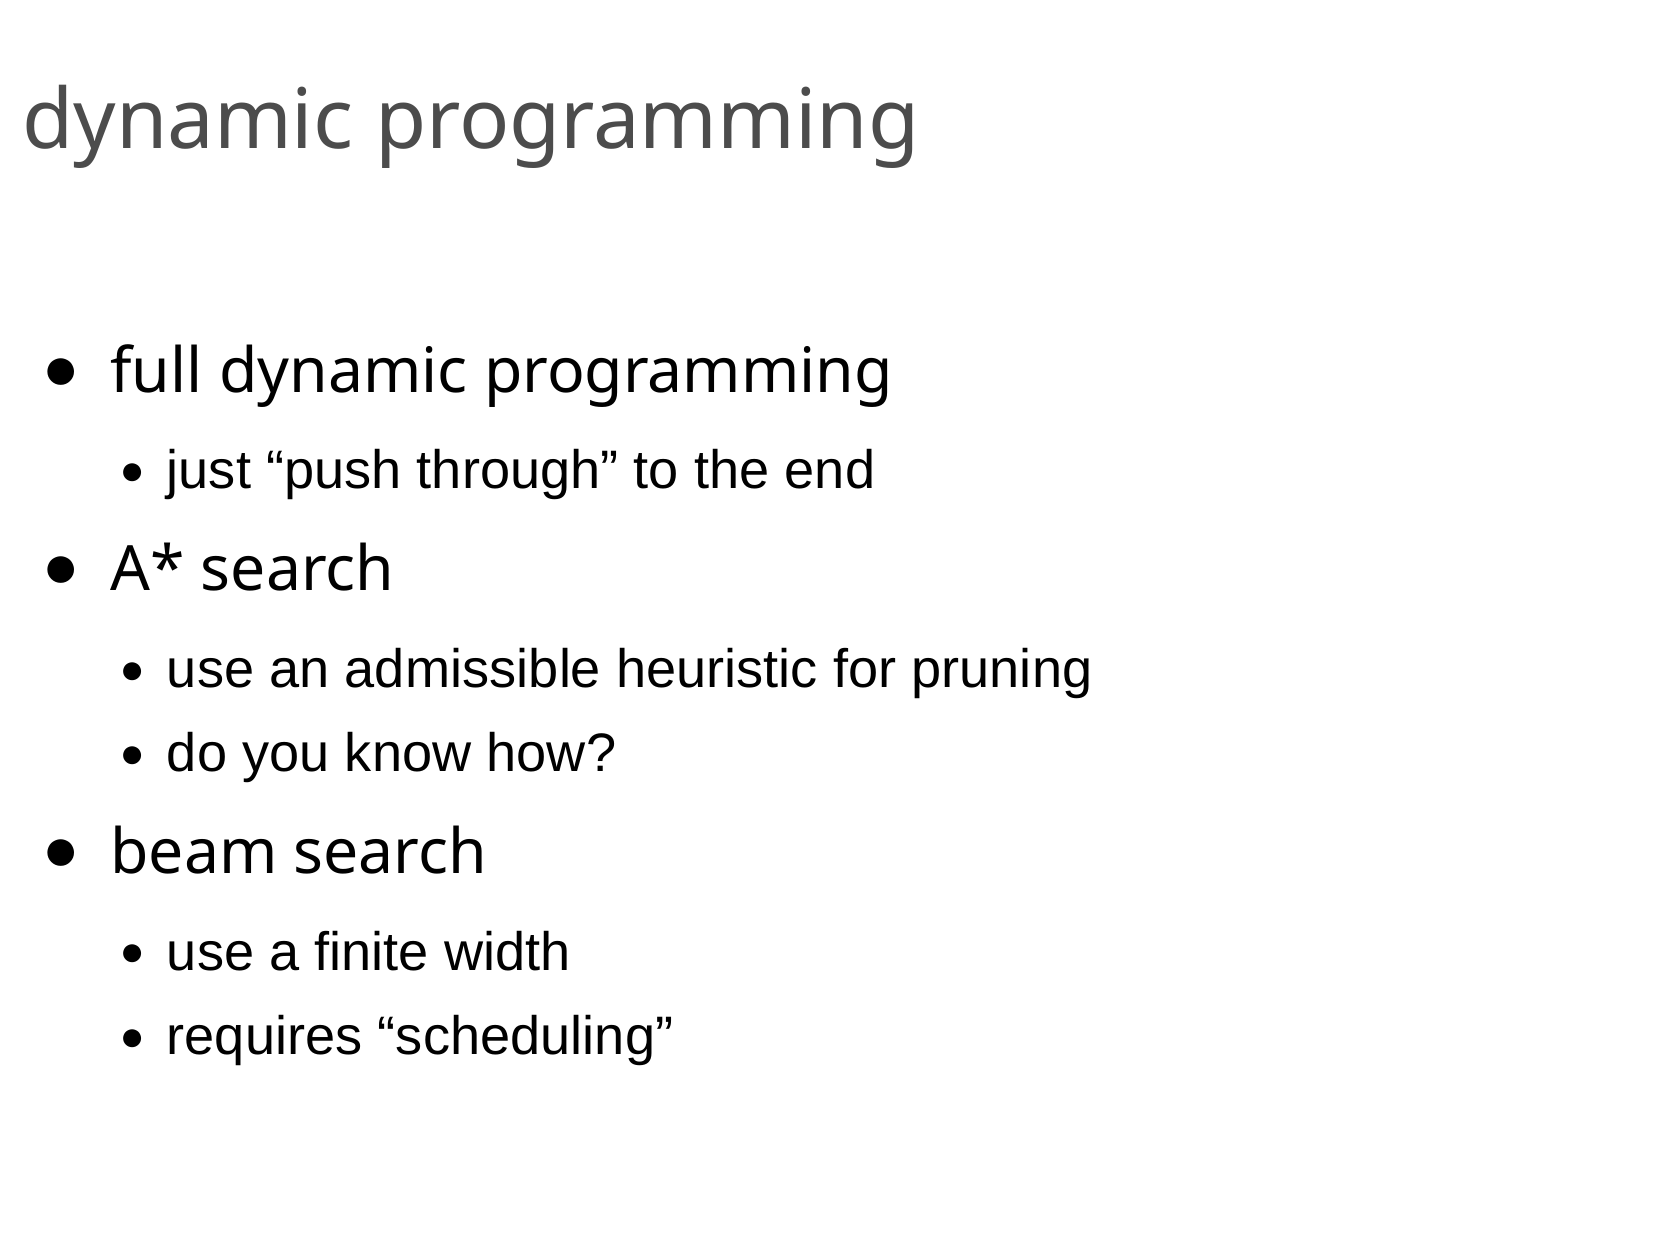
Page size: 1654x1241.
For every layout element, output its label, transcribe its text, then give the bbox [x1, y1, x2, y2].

title dynamic programming [22, 19, 1654, 213]
list full dynamic programming just “push through” to the end A* search use an admissible heuristic for pruning do you know how? beam search use a finite width requires “scheduling” [25, 233, 1654, 1158]
